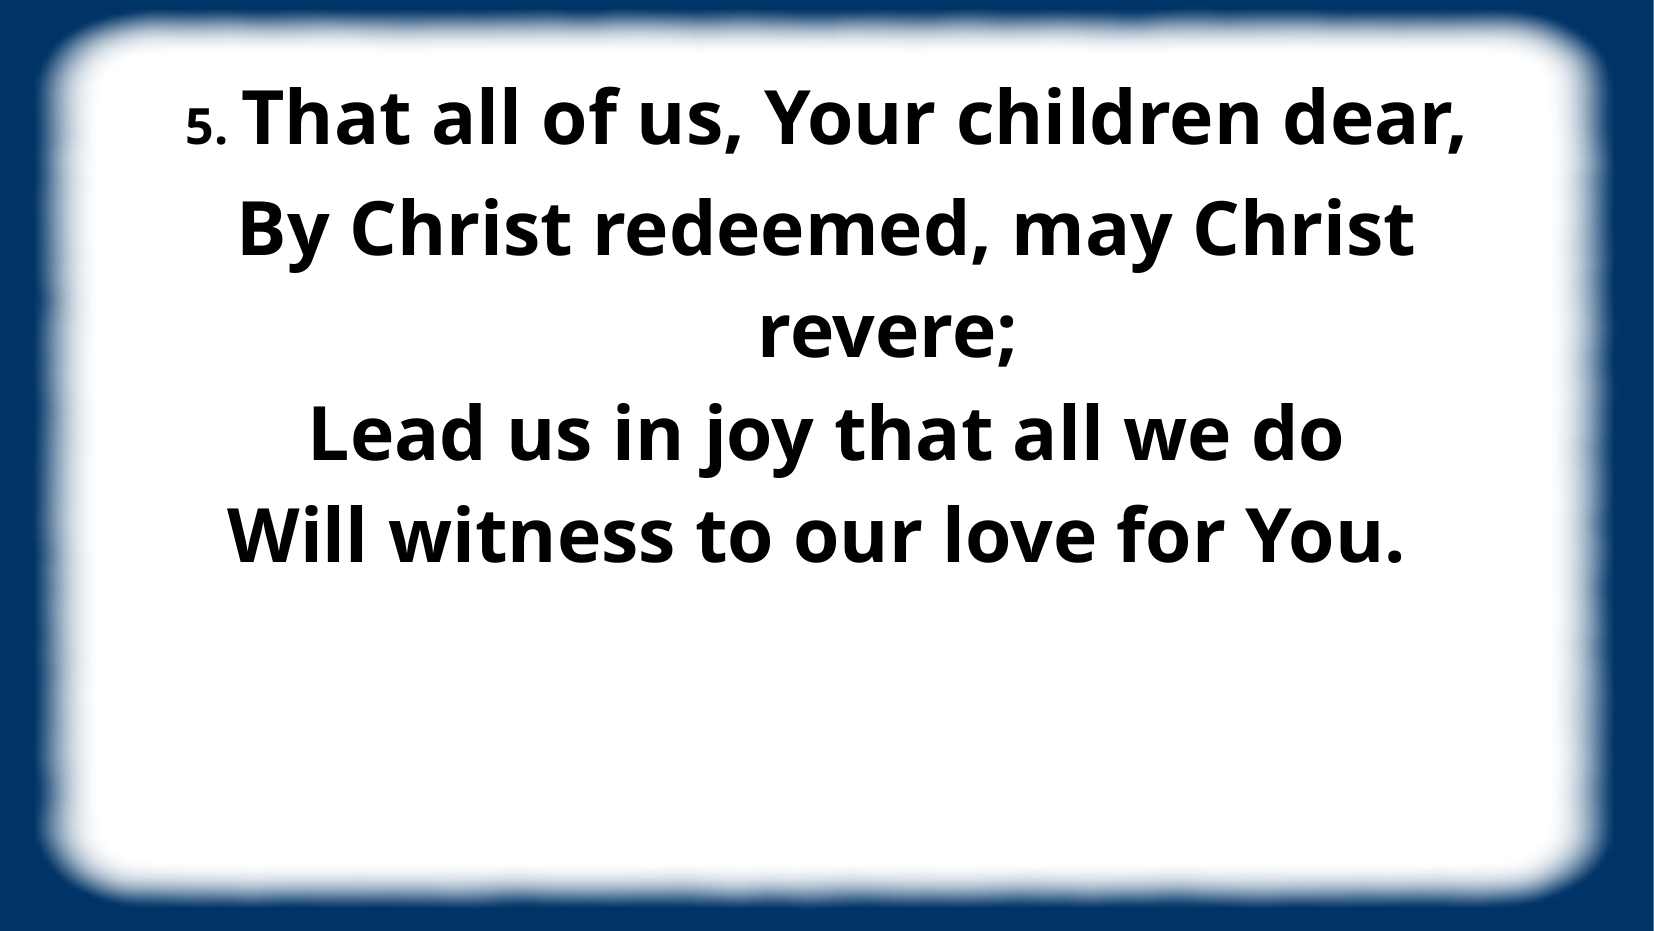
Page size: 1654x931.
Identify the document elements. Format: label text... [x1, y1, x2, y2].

picture [0, 0, 1654, 931]
text_box 5. That all of us, Your children dear, By Christ redeemed, may Christ revere; Lead us in joy that all we do Will witness to our love for You. [99, 57, 1555, 479]
